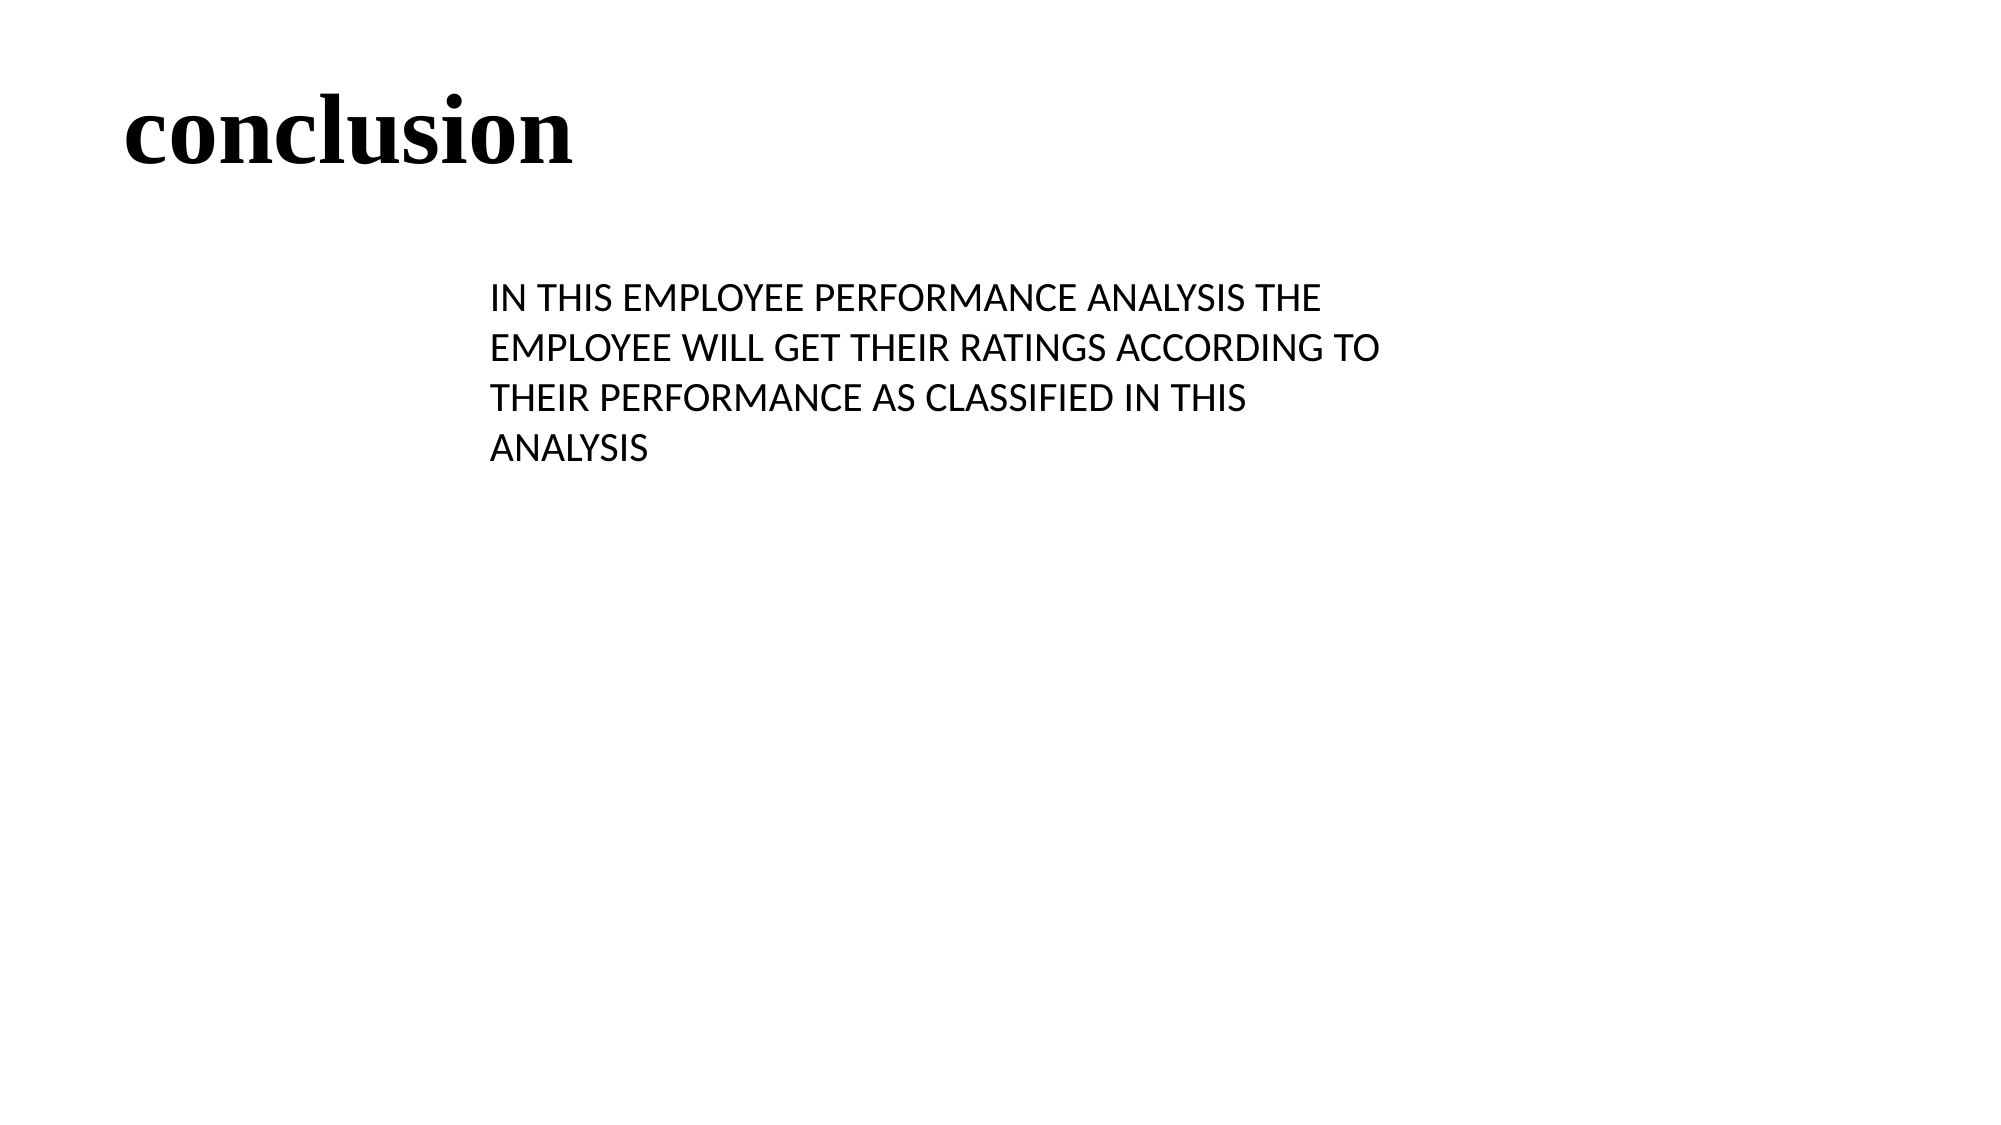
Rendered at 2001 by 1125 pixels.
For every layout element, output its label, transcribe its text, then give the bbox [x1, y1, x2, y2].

title conclusion [123, 63, 1877, 188]
text_box IN THIS EMPLOYEE PERFORMANCE ANALYSIS THE EMPLOYEE WILL GET THEIR RATINGS ACCORDING TO THEIR PERFORMANCE AS CLASSIFIED IN THIS ANALYSIS [474, 262, 1400, 480]
